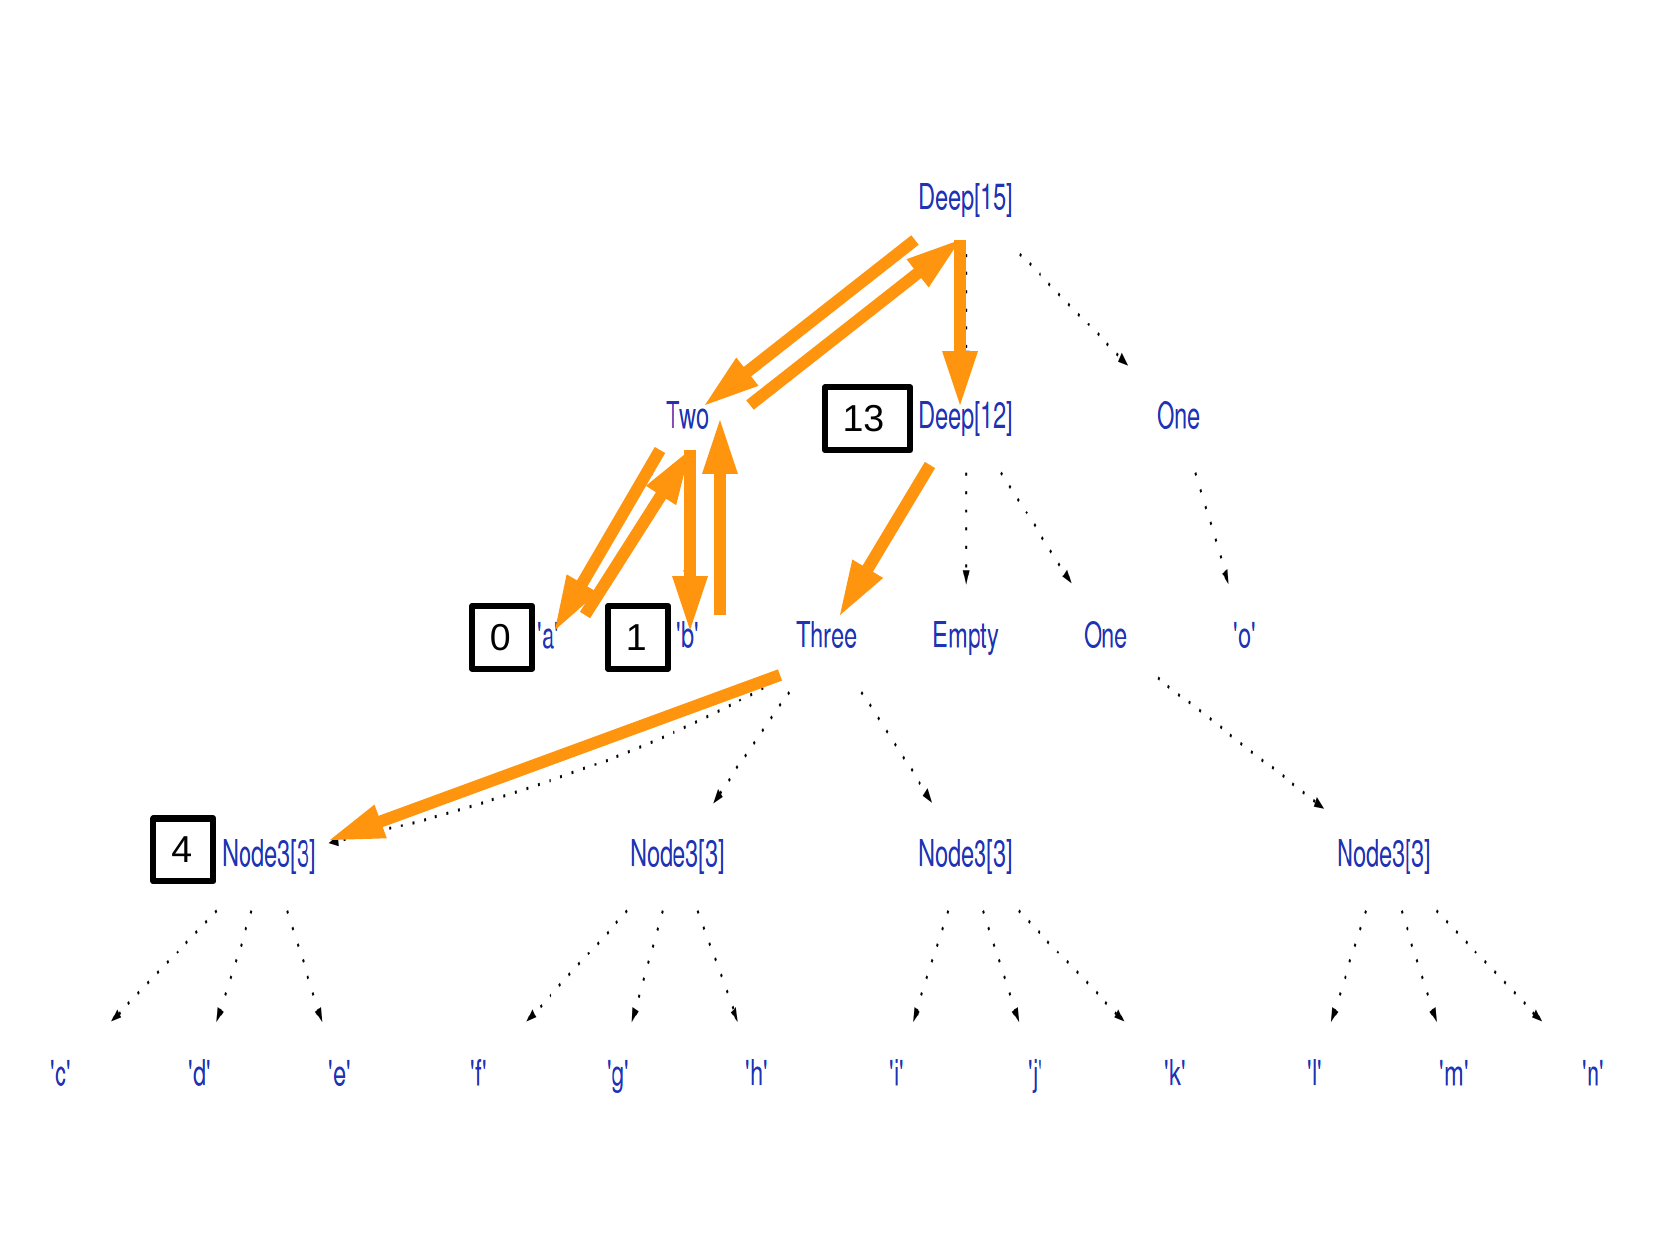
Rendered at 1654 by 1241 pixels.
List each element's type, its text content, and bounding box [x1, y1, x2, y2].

text_box 4 [153, 818, 214, 882]
text_box 0 [472, 605, 533, 669]
text_box 13 [825, 387, 911, 451]
text_box 1 [608, 605, 669, 669]
picture [0, 135, 1653, 1141]
